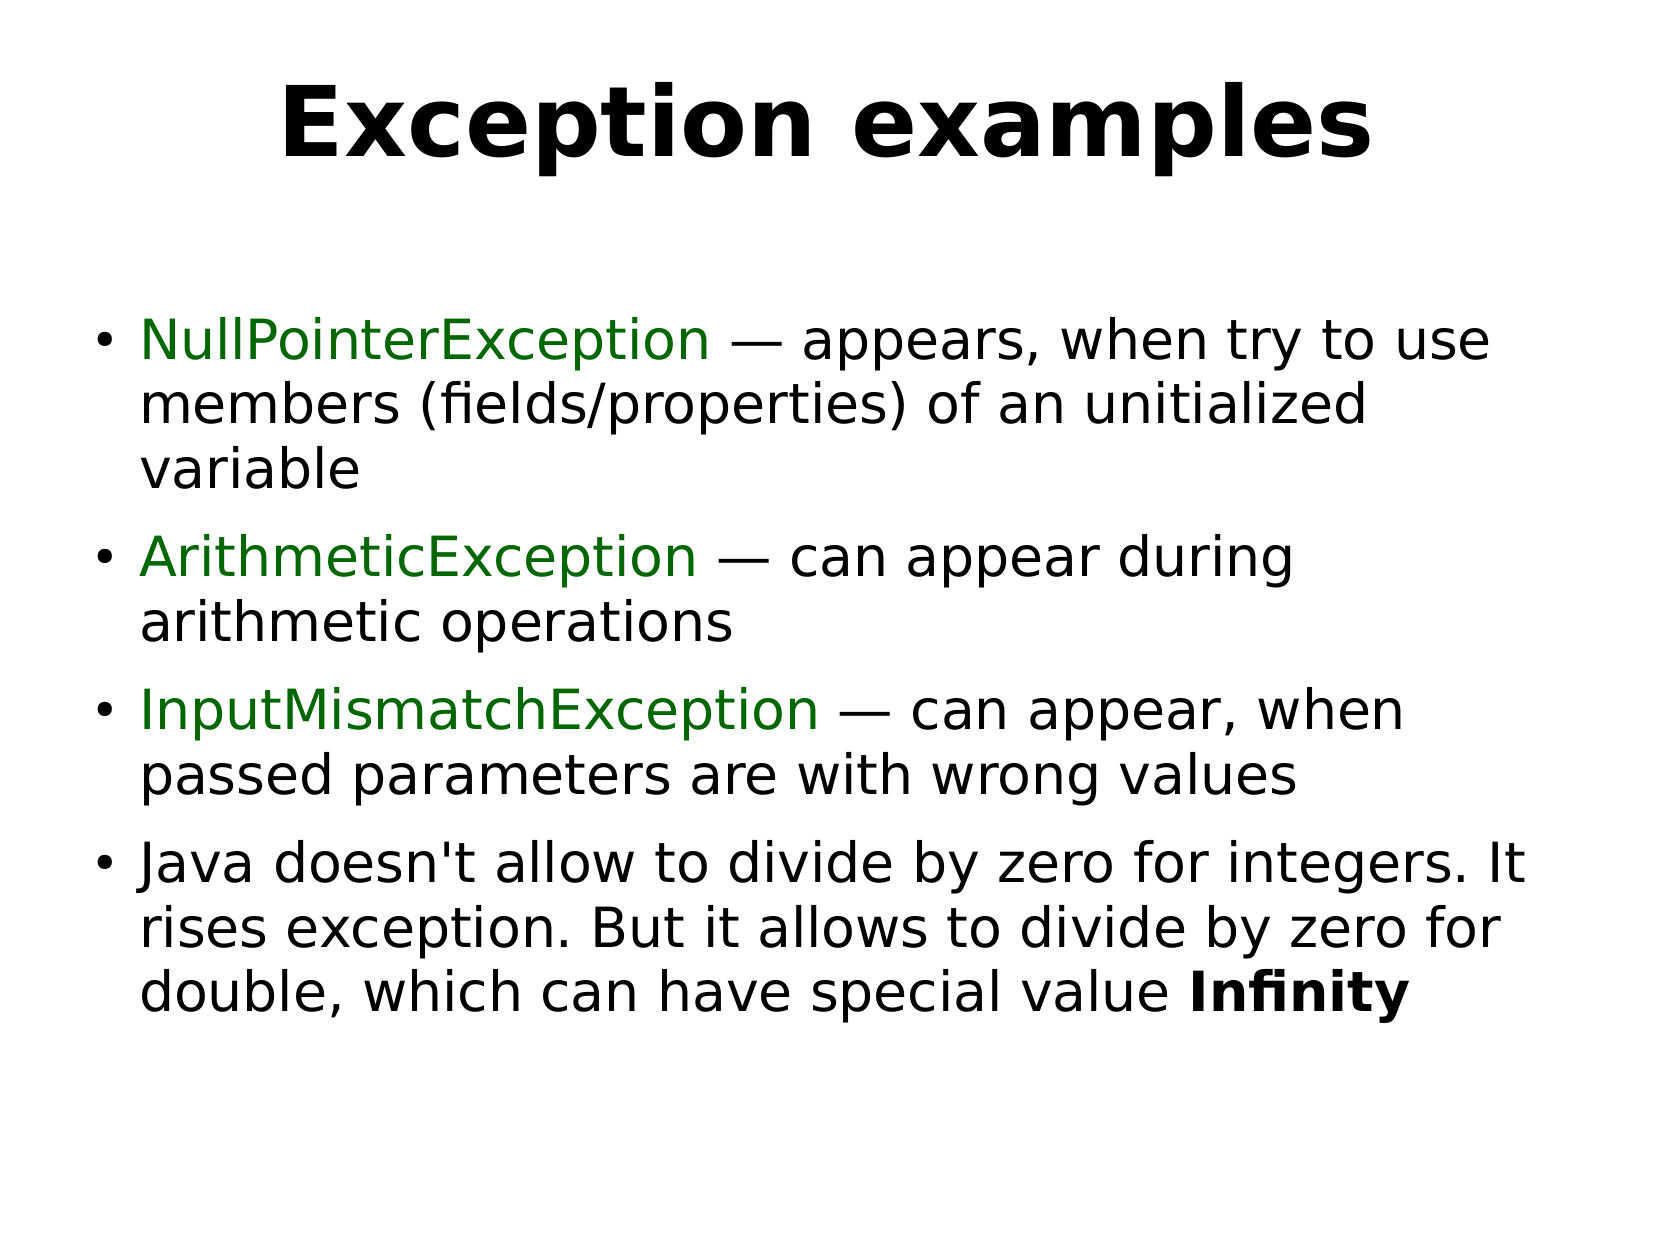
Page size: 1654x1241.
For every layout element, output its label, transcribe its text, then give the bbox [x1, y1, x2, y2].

title Exception examples [82, 49, 1571, 196]
list NullPointerException — appears, when try to use members (fields/properties) of an unitialized variable ArithmeticException — can appear during arithmetic operations InputMismatchException — can appear, when passed parameters are with wrong values Java doesn't allow to divide by zero for integers. It rises exception. But it allows to divide by zero for double, which can have special value Infinity [80, 308, 1536, 1028]
